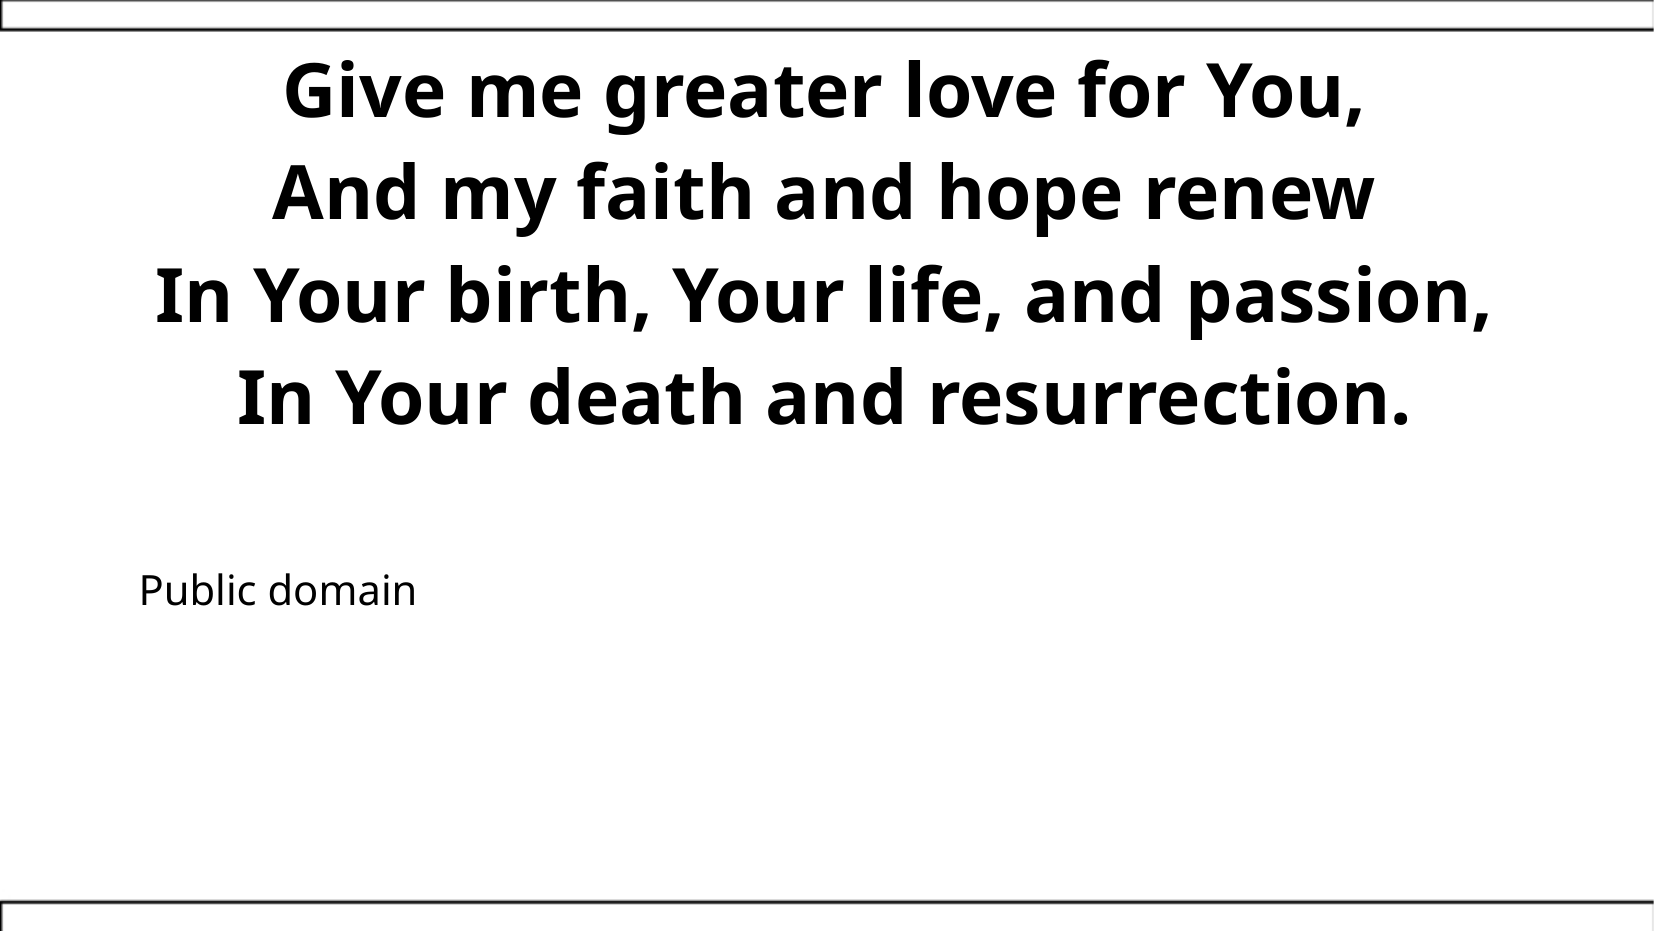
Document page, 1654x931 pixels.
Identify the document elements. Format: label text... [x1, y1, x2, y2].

text_box Give me greater love for You, And my faith and hope renew In Your birth, Your life, and passion, In Your death and resurrection. Public domain [105, 30, 1546, 616]
picture [0, 0, 1654, 931]
